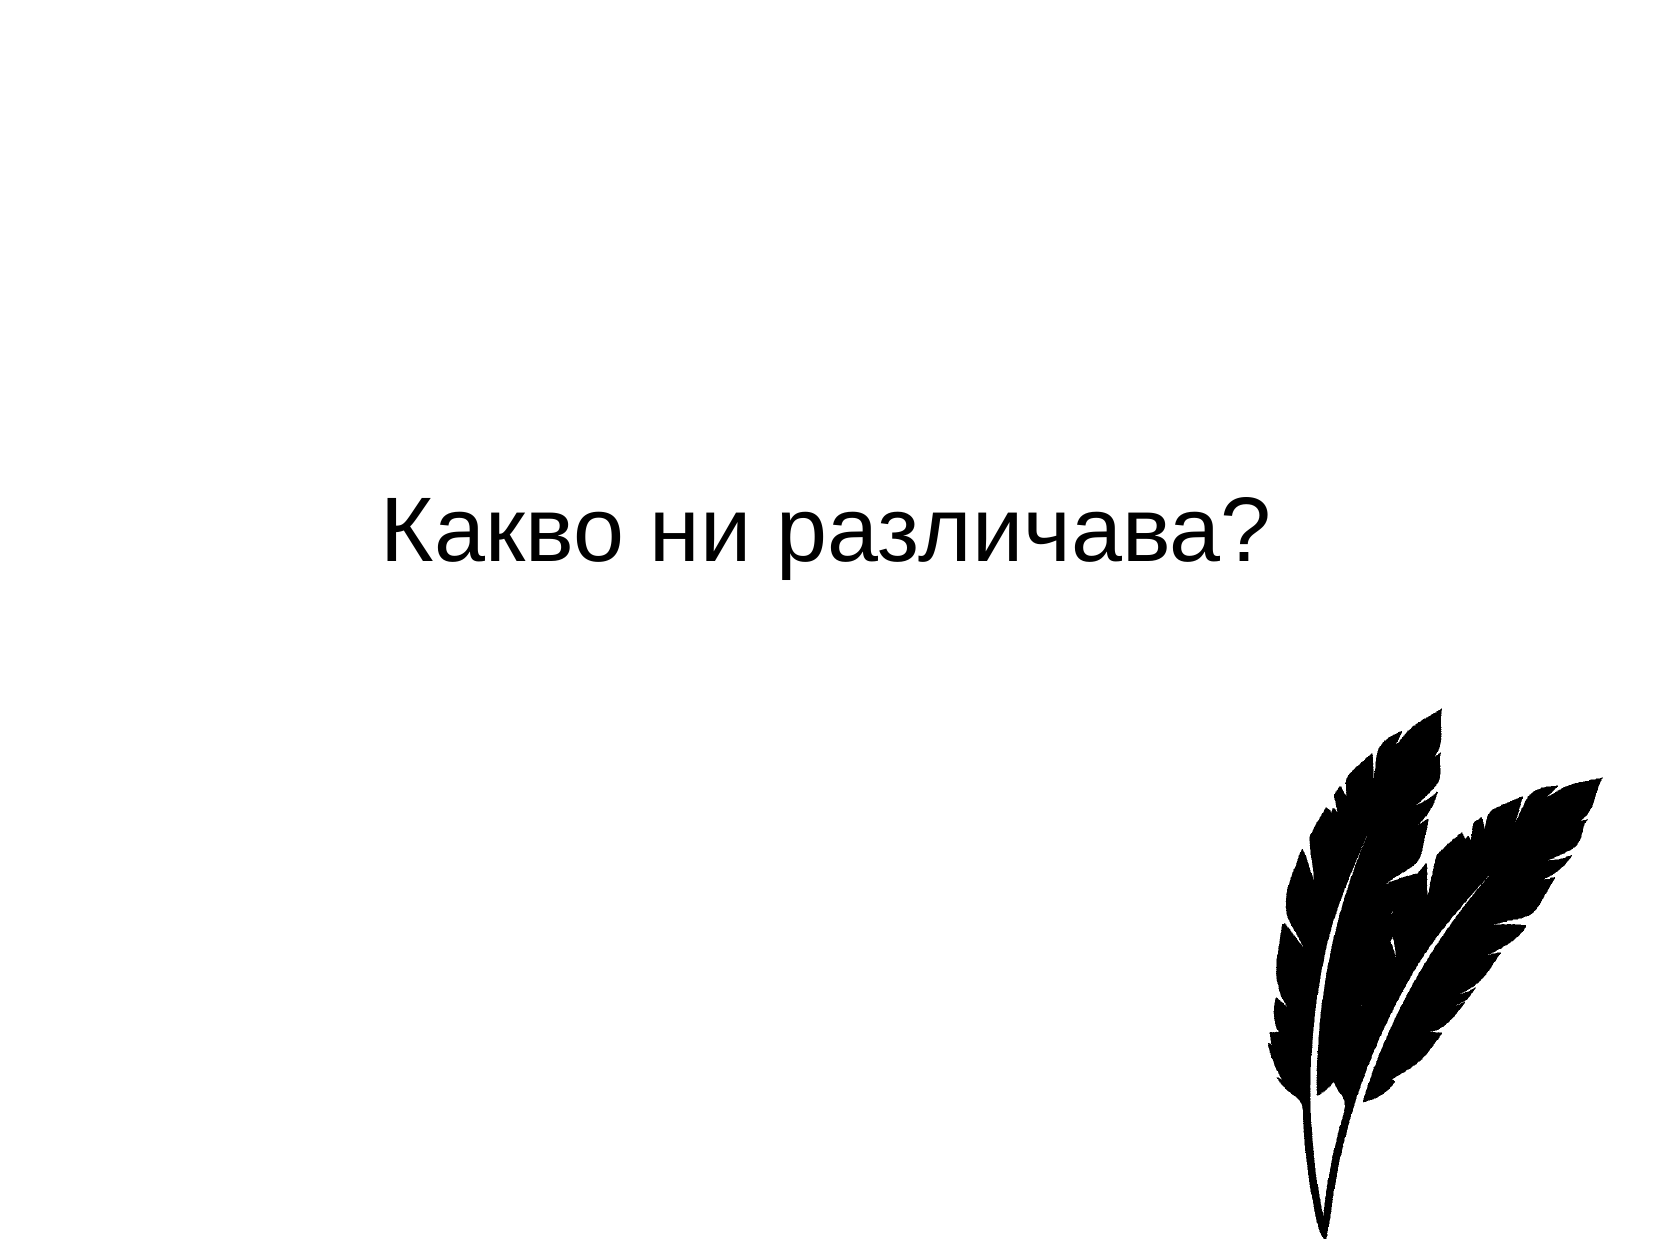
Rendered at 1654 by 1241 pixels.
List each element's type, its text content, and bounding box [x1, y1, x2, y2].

subtitle Какво ни различава? [82, 49, 1571, 1010]
picture [1106, 690, 1654, 1241]
